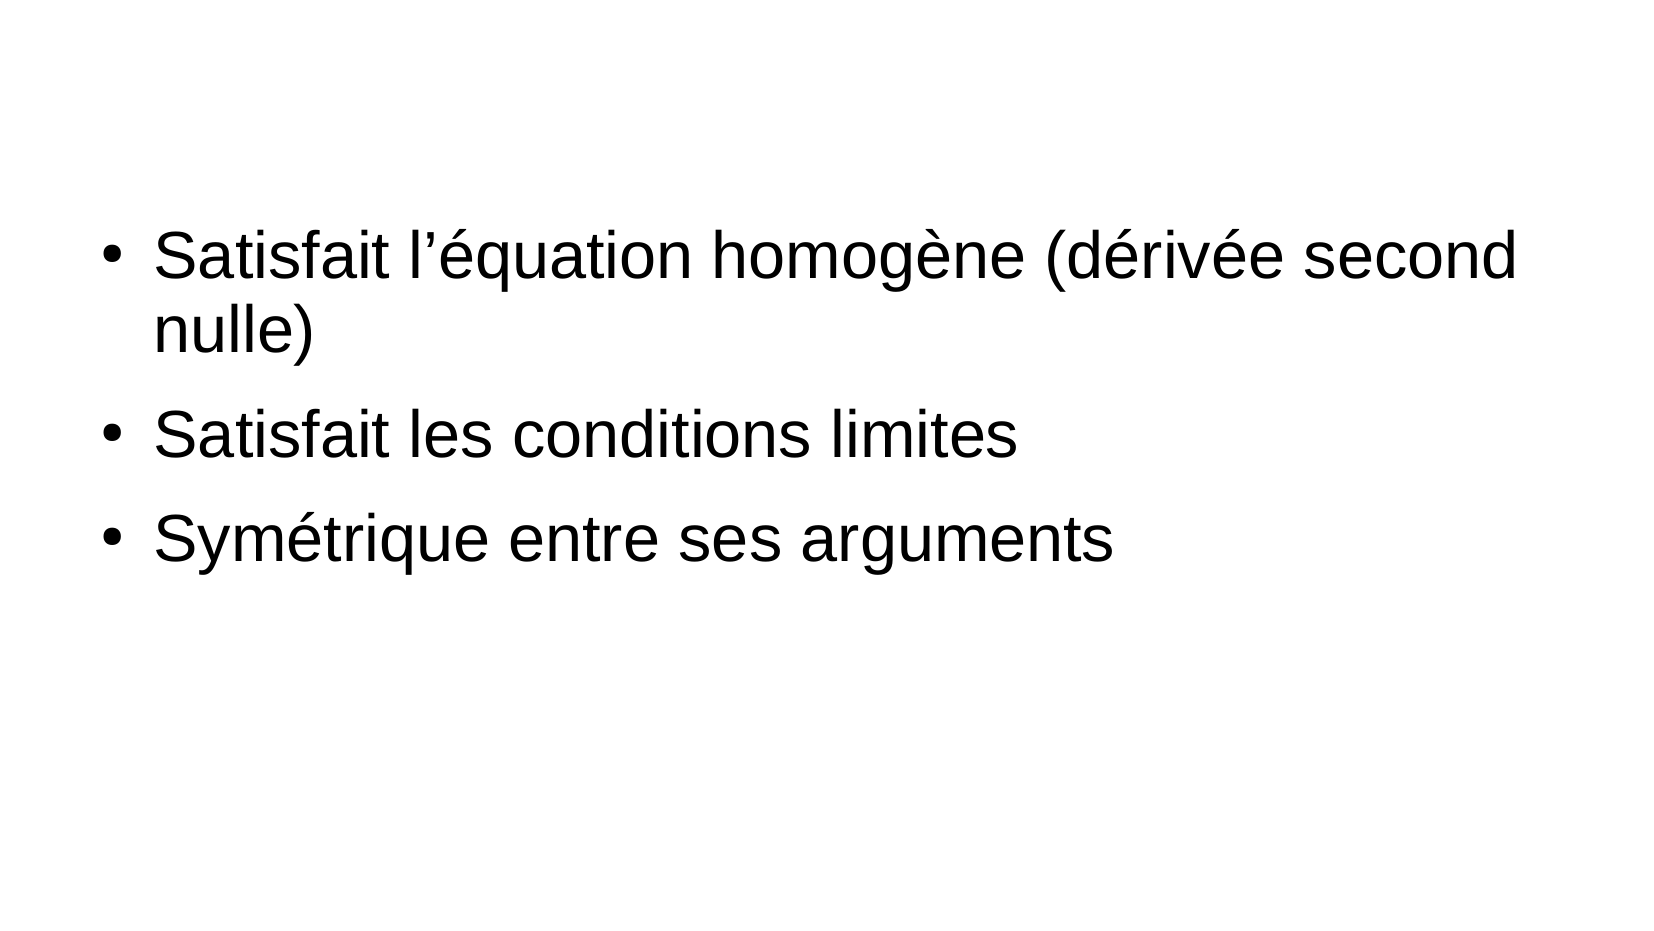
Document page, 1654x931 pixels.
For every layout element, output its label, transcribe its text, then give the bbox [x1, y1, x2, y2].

list Satisfait l’équation homogène (dérivée second nulle) Satisfait les conditions limites Symétrique entre ses arguments [82, 217, 1571, 758]
